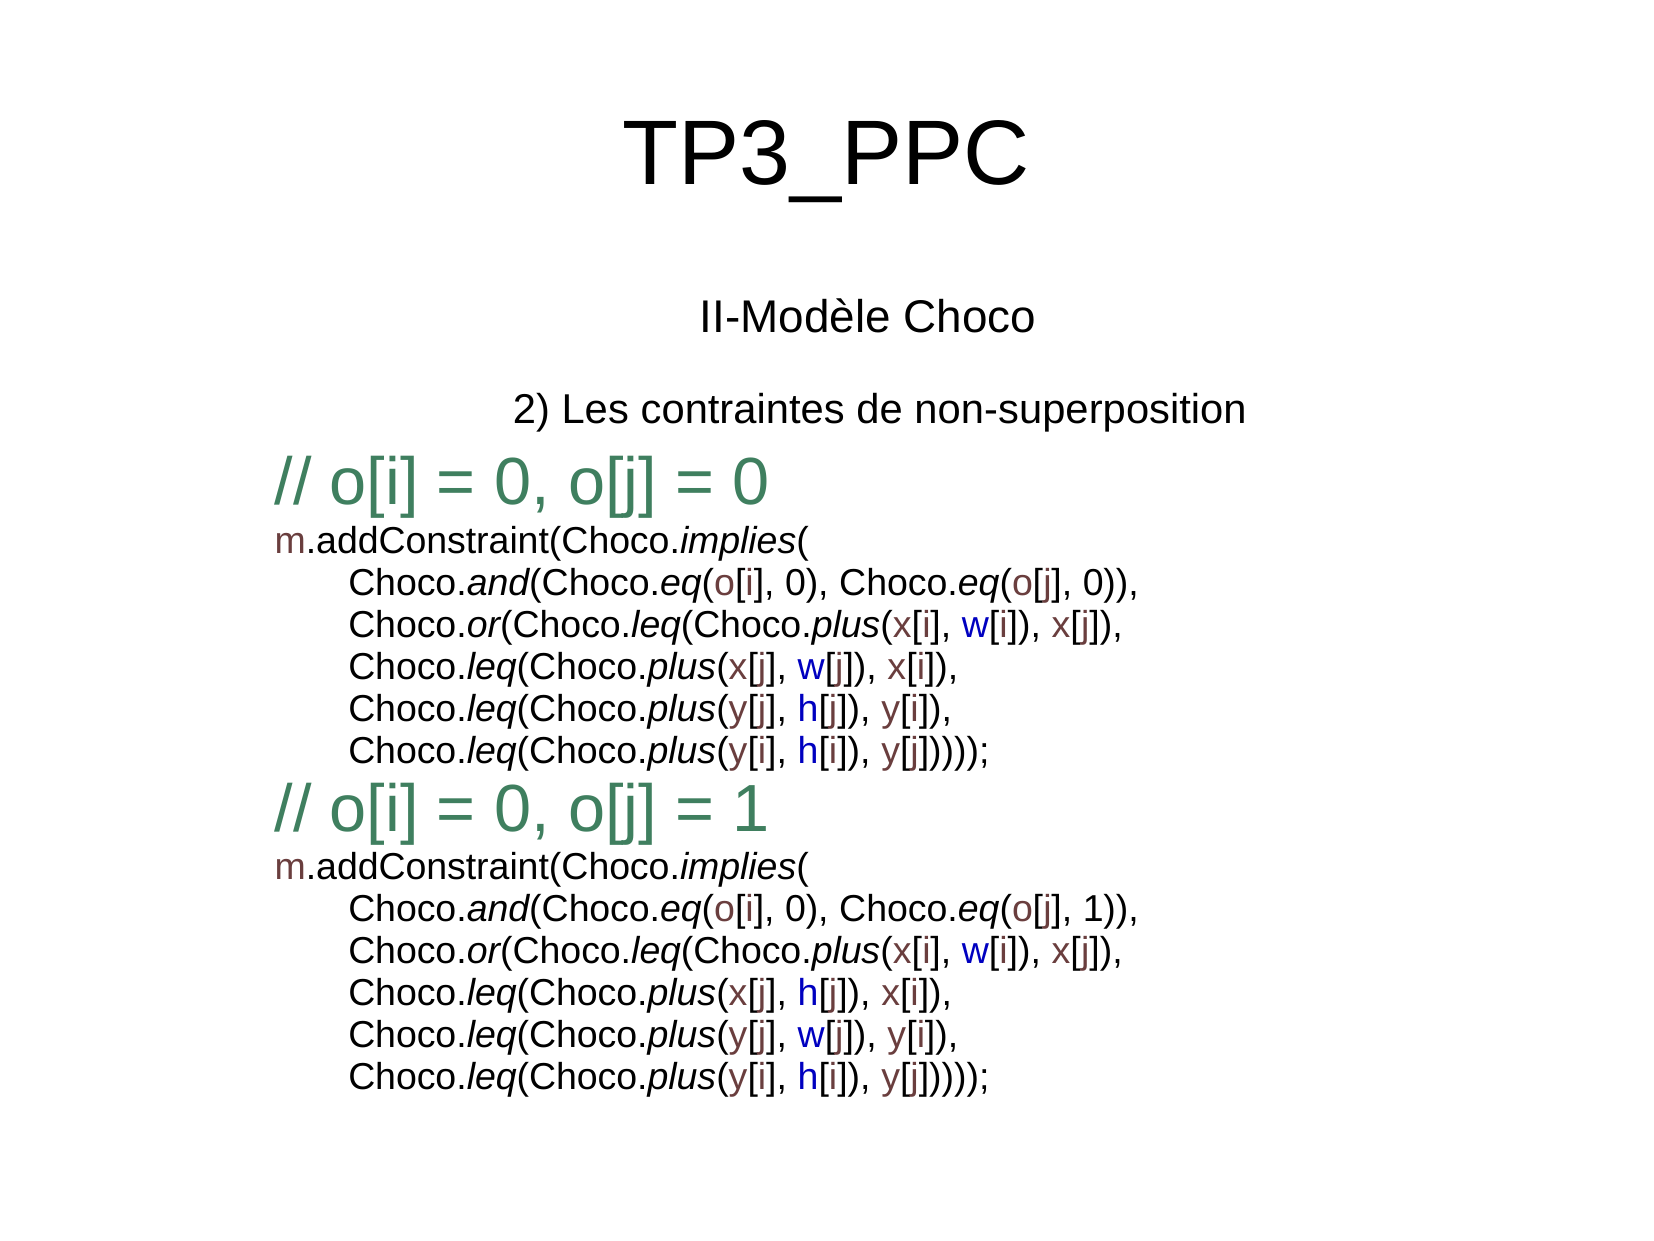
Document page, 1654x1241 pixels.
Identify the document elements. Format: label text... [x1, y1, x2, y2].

text_box // o[i] = 0, o[j] = 0 m.addConstraint(Choco.implies( Choco.and(Choco.eq(o[i], 0), Choco.eq(o[j], 0)), Choco.or(Choco.leq(Choco.plus(x[i], w[i]), x[j]), Choco.leq(Choco.plus(x[j], w[j]), x[i]), Choco.leq(Choco.plus(y[j], h[j]), y[i]), Choco.leq(Choco.plus(y[i], h[i]), y[j])))); // o[i] = 0, o[j] = 1 m.addConstraint(Choco.implies( Choco.and(Choco.eq(o[i], 0), Choco.eq(o[j], 1)), Choco.or(Choco.leq(Choco.plus(x[i], w[i]), x[j]), Choco.leq(Choco.plus(x[j], h[j]), x[i]), Choco.leq(Choco.plus(y[j], w[j]), y[i]), Choco.leq(Choco.plus(y[i], h[i]), y[j])))); [259, 437, 1441, 1134]
text_box 2) Les contraintes de non-superposition [295, 377, 1465, 485]
title TP3_PPC [82, 49, 1571, 257]
text_box II-Modèle Choco [389, 283, 1347, 350]
